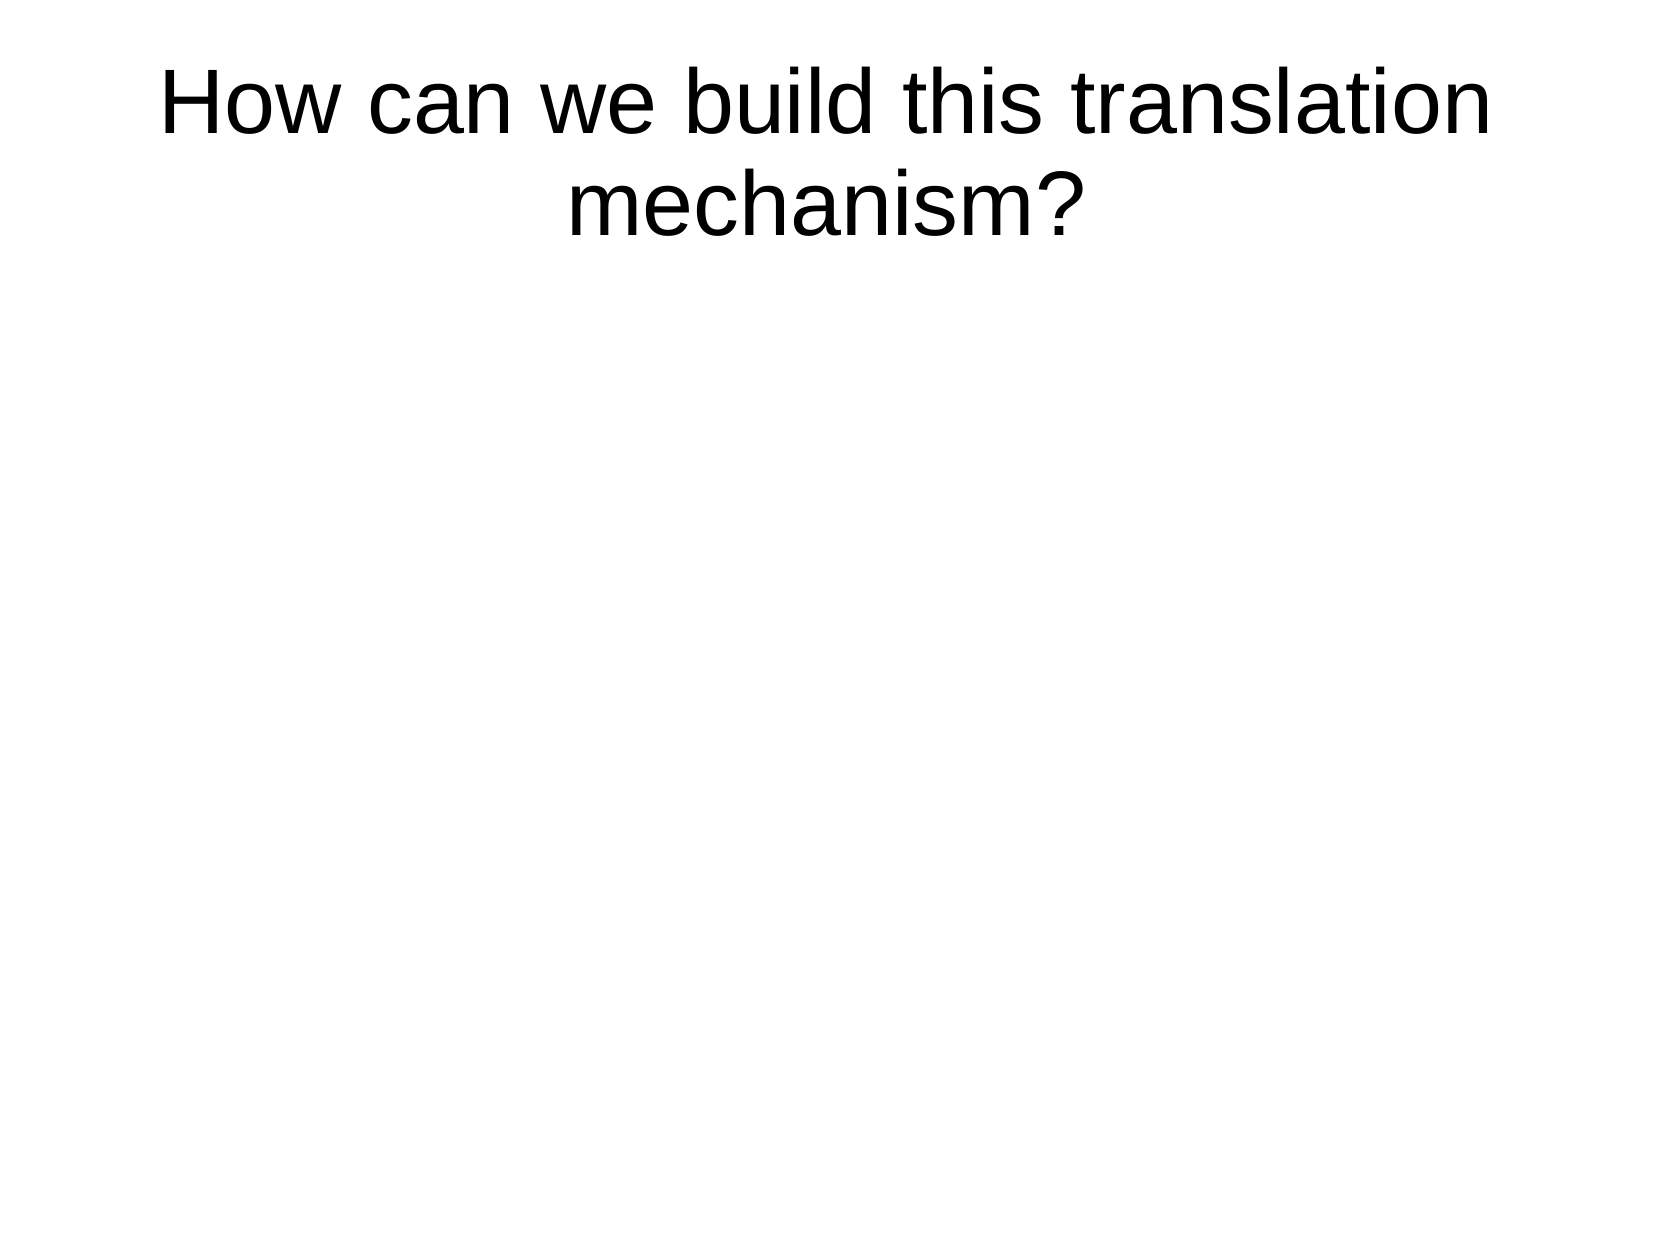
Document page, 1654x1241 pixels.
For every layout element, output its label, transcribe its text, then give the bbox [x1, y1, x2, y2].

title How can we build this translation mechanism? [82, 49, 1571, 257]
